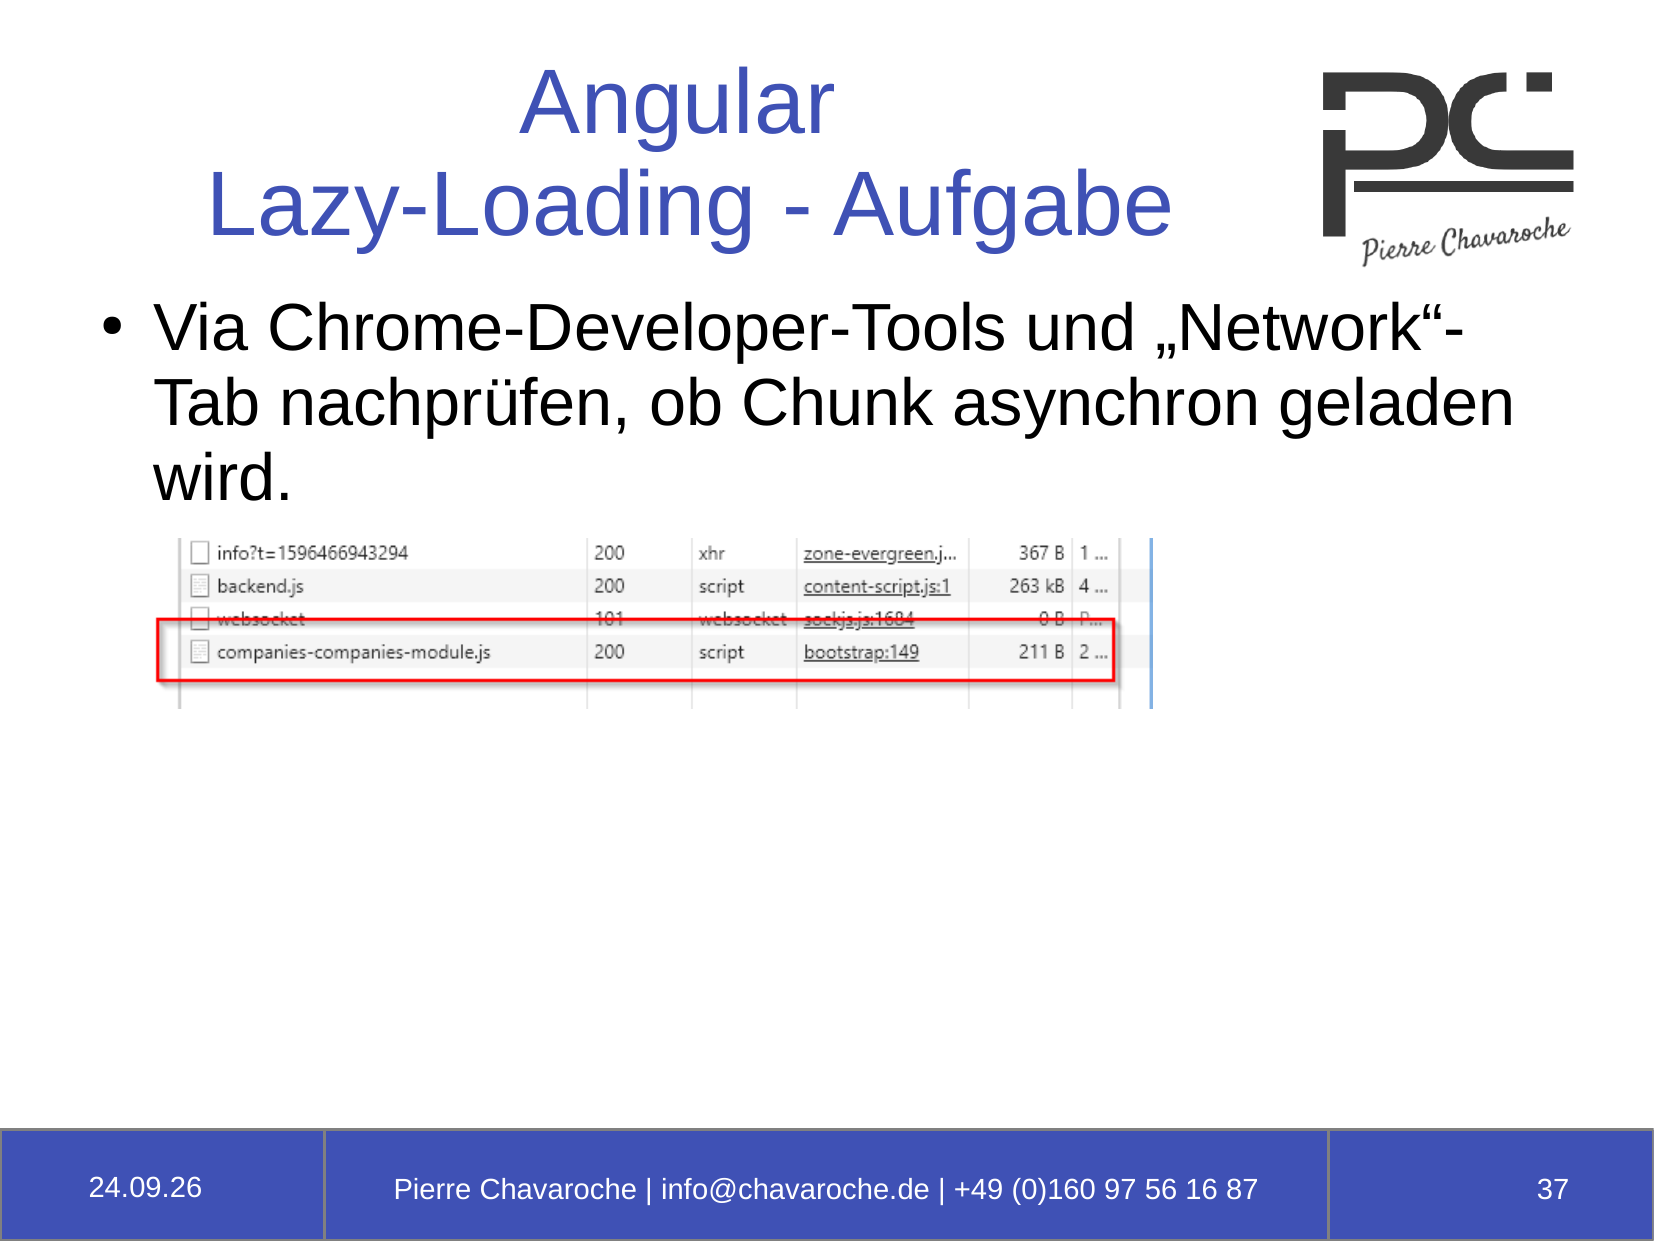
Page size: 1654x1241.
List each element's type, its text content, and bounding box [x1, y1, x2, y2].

list Via Chrome-Developer-Tools und „Network“-Tab nachprüfen, ob Chunk asynchron geladen wird. [82, 290, 1571, 1109]
picture [147, 538, 1153, 709]
picture [1307, 29, 1589, 311]
title Angular Lazy-Loading - Aufgabe [82, 49, 1300, 257]
